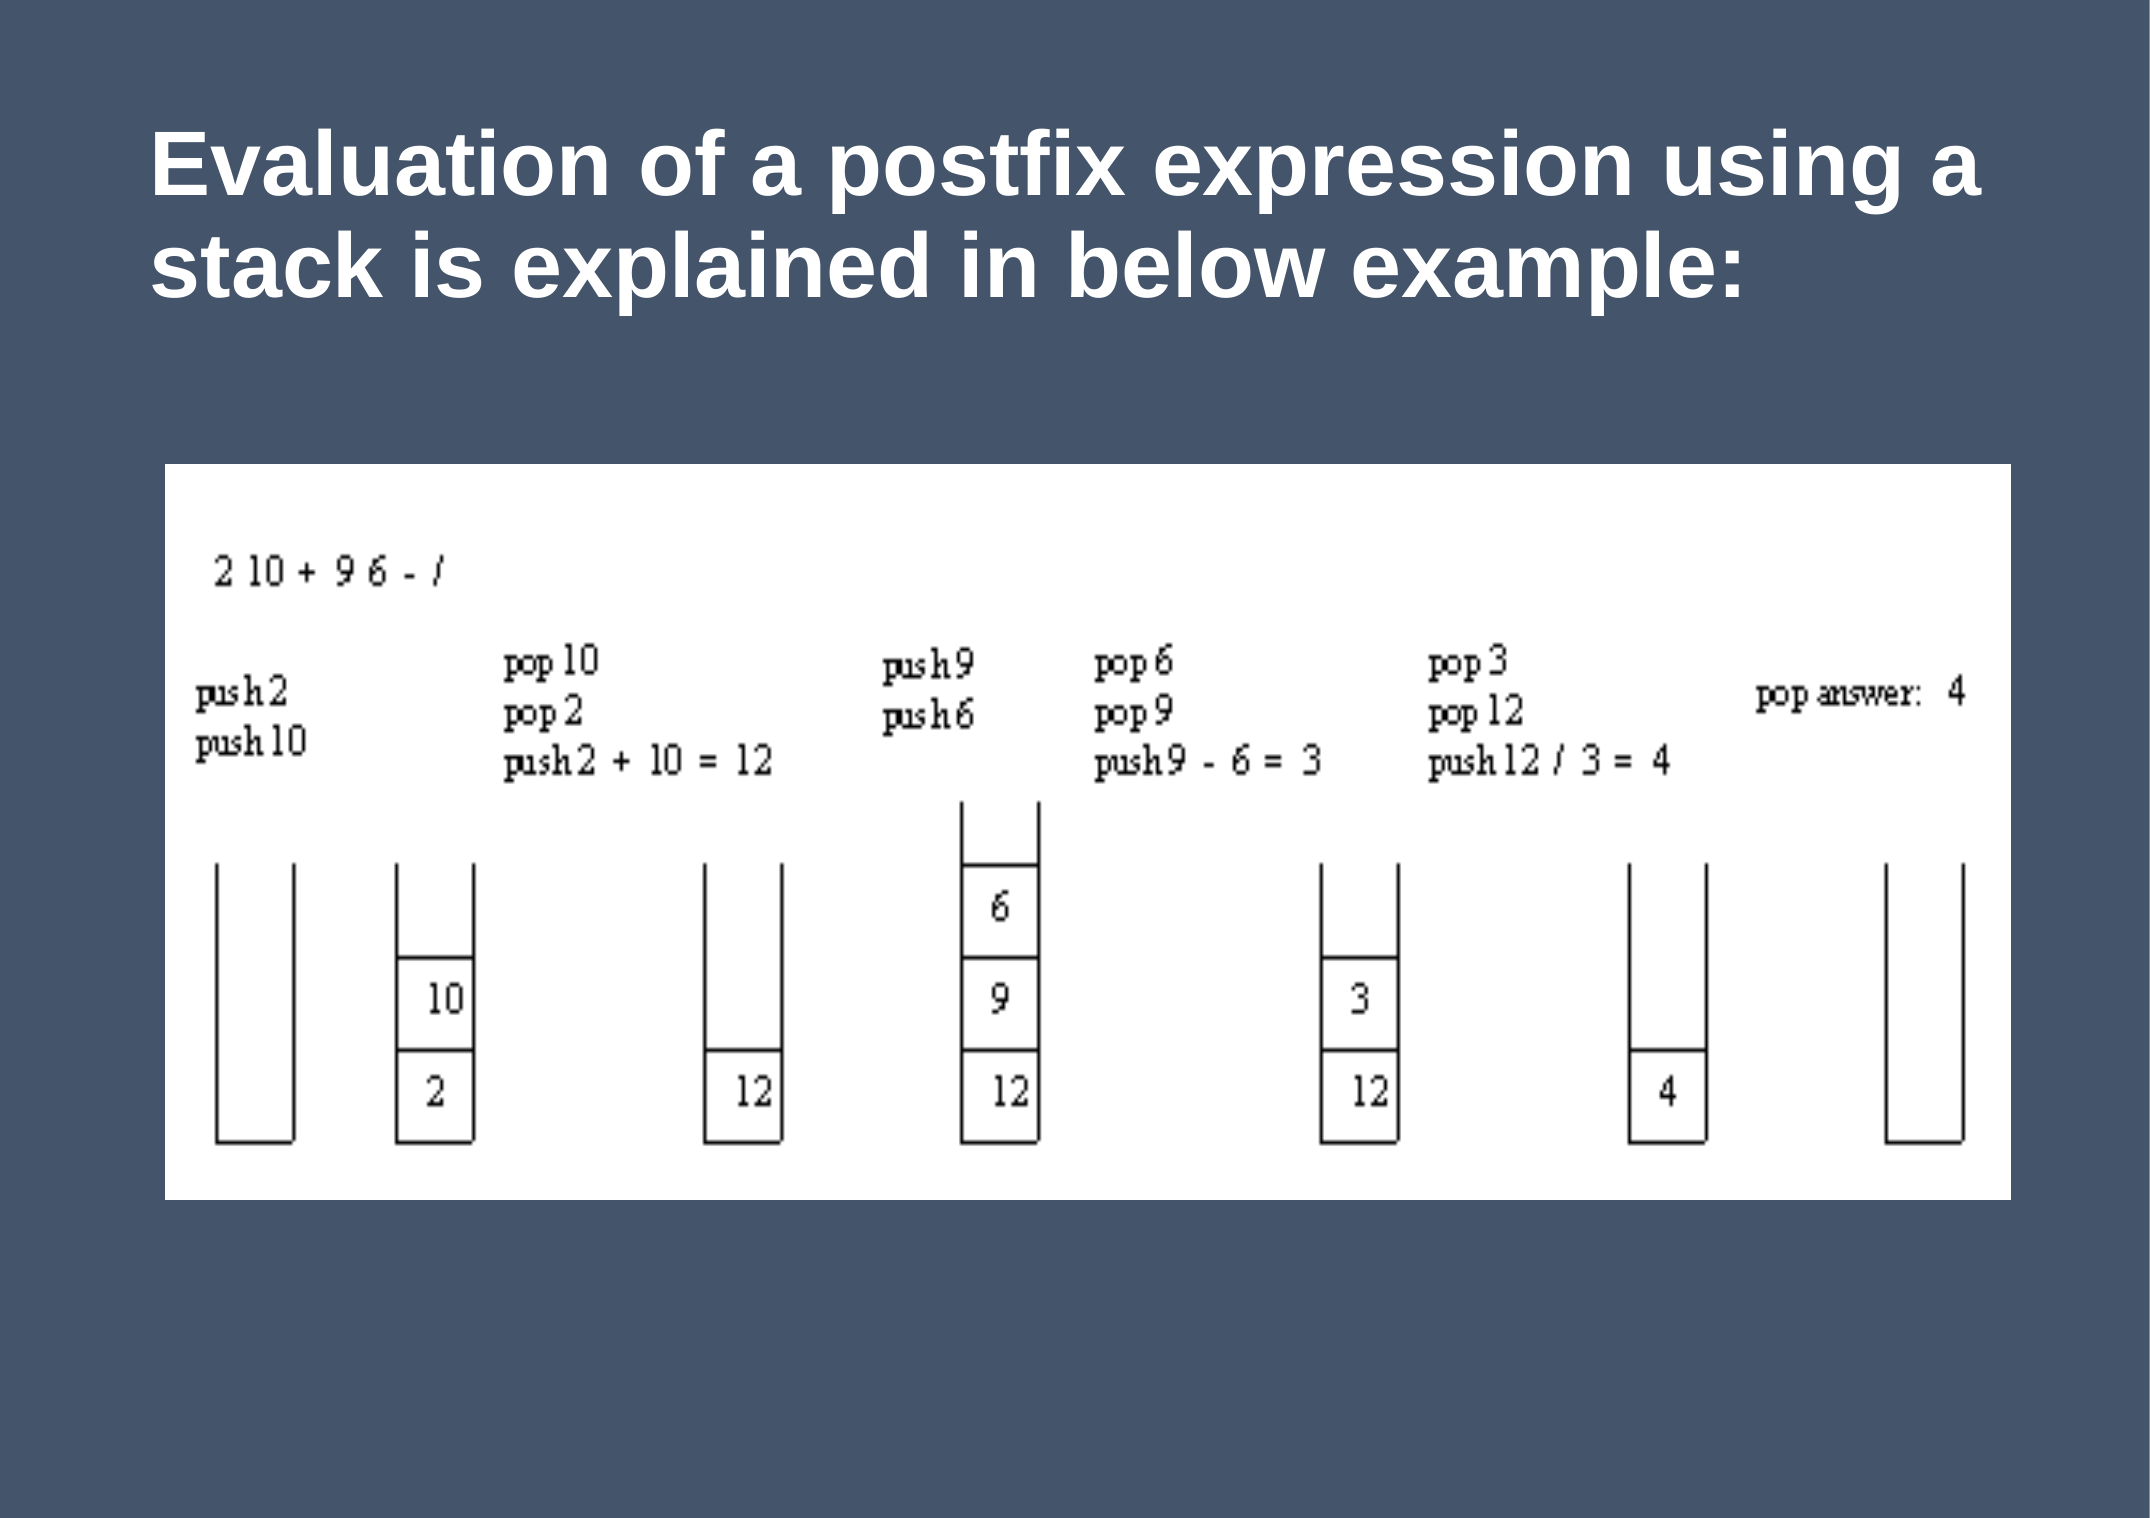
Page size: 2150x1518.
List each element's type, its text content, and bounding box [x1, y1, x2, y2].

picture [165, 464, 2011, 1201]
text_box Evaluation of a postfix expression using a stack is explained in below example: [135, 105, 2086, 361]
